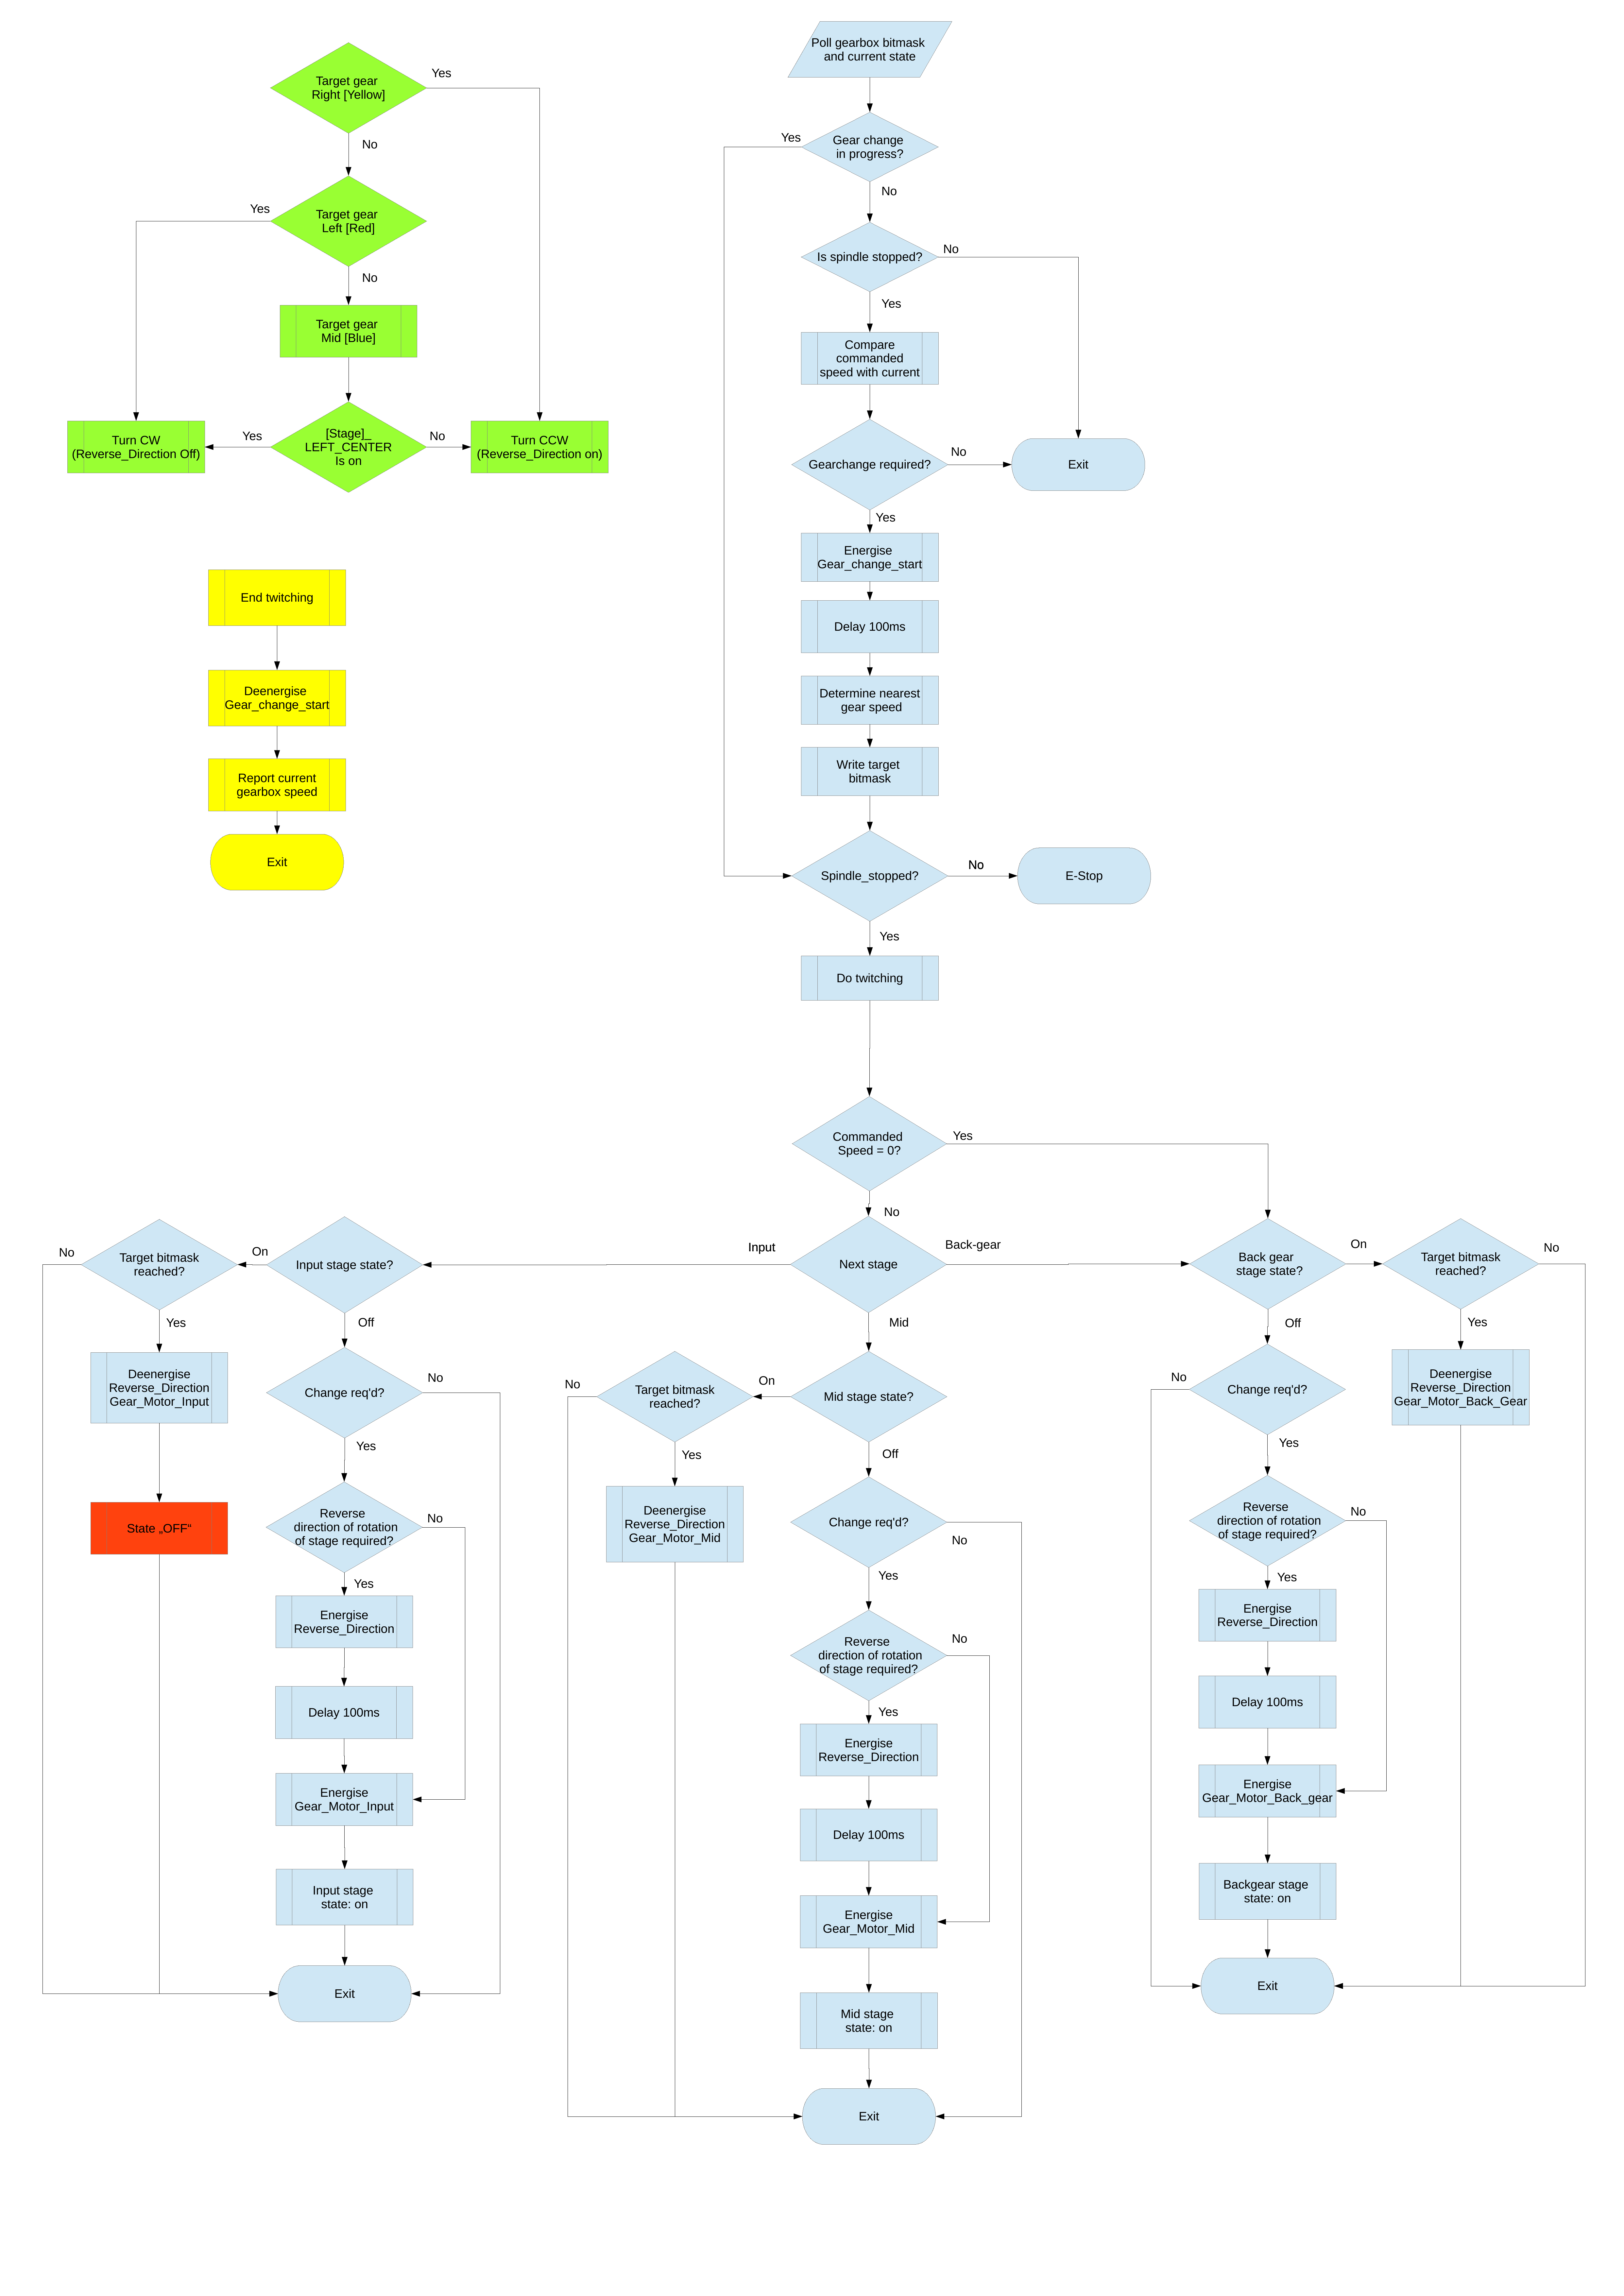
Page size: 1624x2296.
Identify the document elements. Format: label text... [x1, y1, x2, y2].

text_box State „OFF“ [91, 1502, 228, 1554]
text_box Exit [278, 1965, 411, 2022]
text_box Spindle_stopped? [792, 831, 948, 921]
text_box Target gear Left [Red] [270, 176, 427, 267]
text_box [Stage]_ LEFT_CENTER Is on [272, 402, 427, 492]
text_box No [1345, 1502, 1375, 1520]
text_box No [54, 1243, 87, 1262]
text_box Input stage state: on [276, 1869, 413, 1925]
text_box Exit [1012, 438, 1145, 491]
text_box End twitching [209, 570, 346, 626]
text_box Commanded Speed = 0? [792, 1096, 947, 1191]
text_box Target bitmask reached? [1382, 1218, 1539, 1309]
text_box Deenergise Gear_change_start [209, 670, 346, 726]
text_box Backgear stage state: on [1199, 1863, 1336, 1920]
text_box No [877, 181, 906, 200]
text_box Turn CCW (Reverse_Direction on) [471, 421, 608, 473]
text_box Target bitmask reached? [81, 1219, 237, 1310]
text_box Exit [802, 2088, 936, 2145]
text_box Mid stage state: on [800, 1993, 937, 2049]
text_box Exit [1201, 1958, 1334, 2014]
text_box Do twitching [801, 956, 938, 1001]
text_box No [946, 442, 975, 461]
text_box Yes [875, 927, 908, 946]
text_box Deenergise Reverse_Direction Gear_Motor_Input [91, 1352, 228, 1423]
text_box Mid [884, 1313, 925, 1332]
text_box Yes [161, 1313, 194, 1332]
text_box Reverse direction of rotation of stage required? [790, 1610, 947, 1701]
text_box Yes [349, 1574, 382, 1593]
text_box Yes [871, 508, 904, 527]
text_box Energise Gear_Motor_Mid [800, 1895, 937, 1948]
text_box Next stage [790, 1216, 947, 1313]
text_box Input [743, 1238, 784, 1257]
text_box Write target bitmask [801, 747, 938, 796]
text_box Yes [877, 294, 910, 313]
text_box Yes [1462, 1312, 1496, 1331]
text_box Reverse direction of rotation of stage required? [1189, 1475, 1345, 1566]
text_box Yes [873, 1703, 907, 1722]
text_box On [754, 1371, 787, 1390]
text_box Compare commanded speed with current [801, 332, 938, 385]
text_box On [247, 1242, 280, 1261]
text_box No [938, 239, 967, 258]
text_box Change req'd? [1189, 1344, 1346, 1435]
text_box Gearchange required? [792, 419, 948, 510]
text_box Energise Gear_Motor_Input [276, 1773, 413, 1826]
text_box Energise Reverse_Direction [276, 1596, 413, 1648]
text_box Yes [1274, 1433, 1307, 1452]
text_box Yes [776, 128, 809, 147]
text_box On [1346, 1234, 1379, 1253]
text_box Mid stage state? [791, 1351, 947, 1442]
text_box Exit [210, 834, 344, 890]
text_box No [879, 1202, 912, 1221]
text_box No [357, 135, 386, 154]
text_box Back gear stage state? [1190, 1218, 1346, 1309]
text_box Yes [237, 427, 280, 448]
text_box No [560, 1375, 593, 1394]
text_box Target bitmask reached? [597, 1351, 753, 1442]
text_box Deenergise Reverse_Direction Gear_Motor_Mid [606, 1486, 744, 1562]
text_box Off [877, 1445, 910, 1464]
text_box Delay 100ms [801, 600, 938, 653]
text_box Energise Gear_Motor_Back_gear [1199, 1765, 1336, 1817]
text_box Yes [1272, 1568, 1305, 1587]
text_box Change req'd? [790, 1477, 947, 1568]
text_box Yes [873, 1566, 907, 1585]
text_box No [422, 1509, 452, 1527]
text_box No [425, 427, 458, 445]
text_box Report current gearbox speed [209, 759, 346, 811]
text_box No [947, 1531, 980, 1550]
text_box No [1539, 1238, 1568, 1257]
text_box Delay 100ms [1199, 1676, 1336, 1728]
text_box Yes [351, 1437, 384, 1456]
text_box No [357, 268, 386, 287]
text_box Delay 100ms [276, 1686, 413, 1739]
text_box No [1166, 1368, 1199, 1387]
text_box Change req'd? [266, 1347, 423, 1438]
text_box Yes [677, 1446, 710, 1464]
text_box Input stage state? [266, 1216, 423, 1313]
text_box Off [353, 1313, 386, 1332]
text_box Back-gear [940, 1235, 1020, 1259]
text_box E-Stop [1017, 848, 1151, 904]
text_box Target gear Mid [Blue] [280, 305, 417, 357]
text_box No [423, 1368, 456, 1387]
text_box Yes [427, 63, 460, 82]
text_box Yes [948, 1126, 981, 1144]
text_box Off [1280, 1313, 1313, 1332]
text_box Determine nearest gear speed [801, 676, 938, 725]
text_box Reverse direction of rotation of stage required? [266, 1482, 422, 1573]
text_box Poll gearbox bitmask and current state [788, 21, 952, 77]
text_box No [947, 1629, 976, 1648]
text_box Energise Reverse_Direction [1199, 1589, 1336, 1641]
text_box Target gear Right [Yellow] [270, 42, 427, 133]
text_box Deenergise Reverse_Direction Gear_Motor_Back_Gear [1392, 1349, 1529, 1425]
text_box Energise Gear_change_start [801, 533, 938, 582]
text_box Energise Reverse_Direction [800, 1724, 937, 1776]
text_box Delay 100ms [800, 1809, 937, 1861]
text_box Is spindle stopped? [801, 222, 938, 292]
text_box Turn CW (Reverse_Direction Off) [68, 421, 205, 473]
text_box Gear change in progress? [802, 112, 939, 182]
text_box No [963, 855, 993, 874]
text_box Yes [245, 199, 278, 218]
